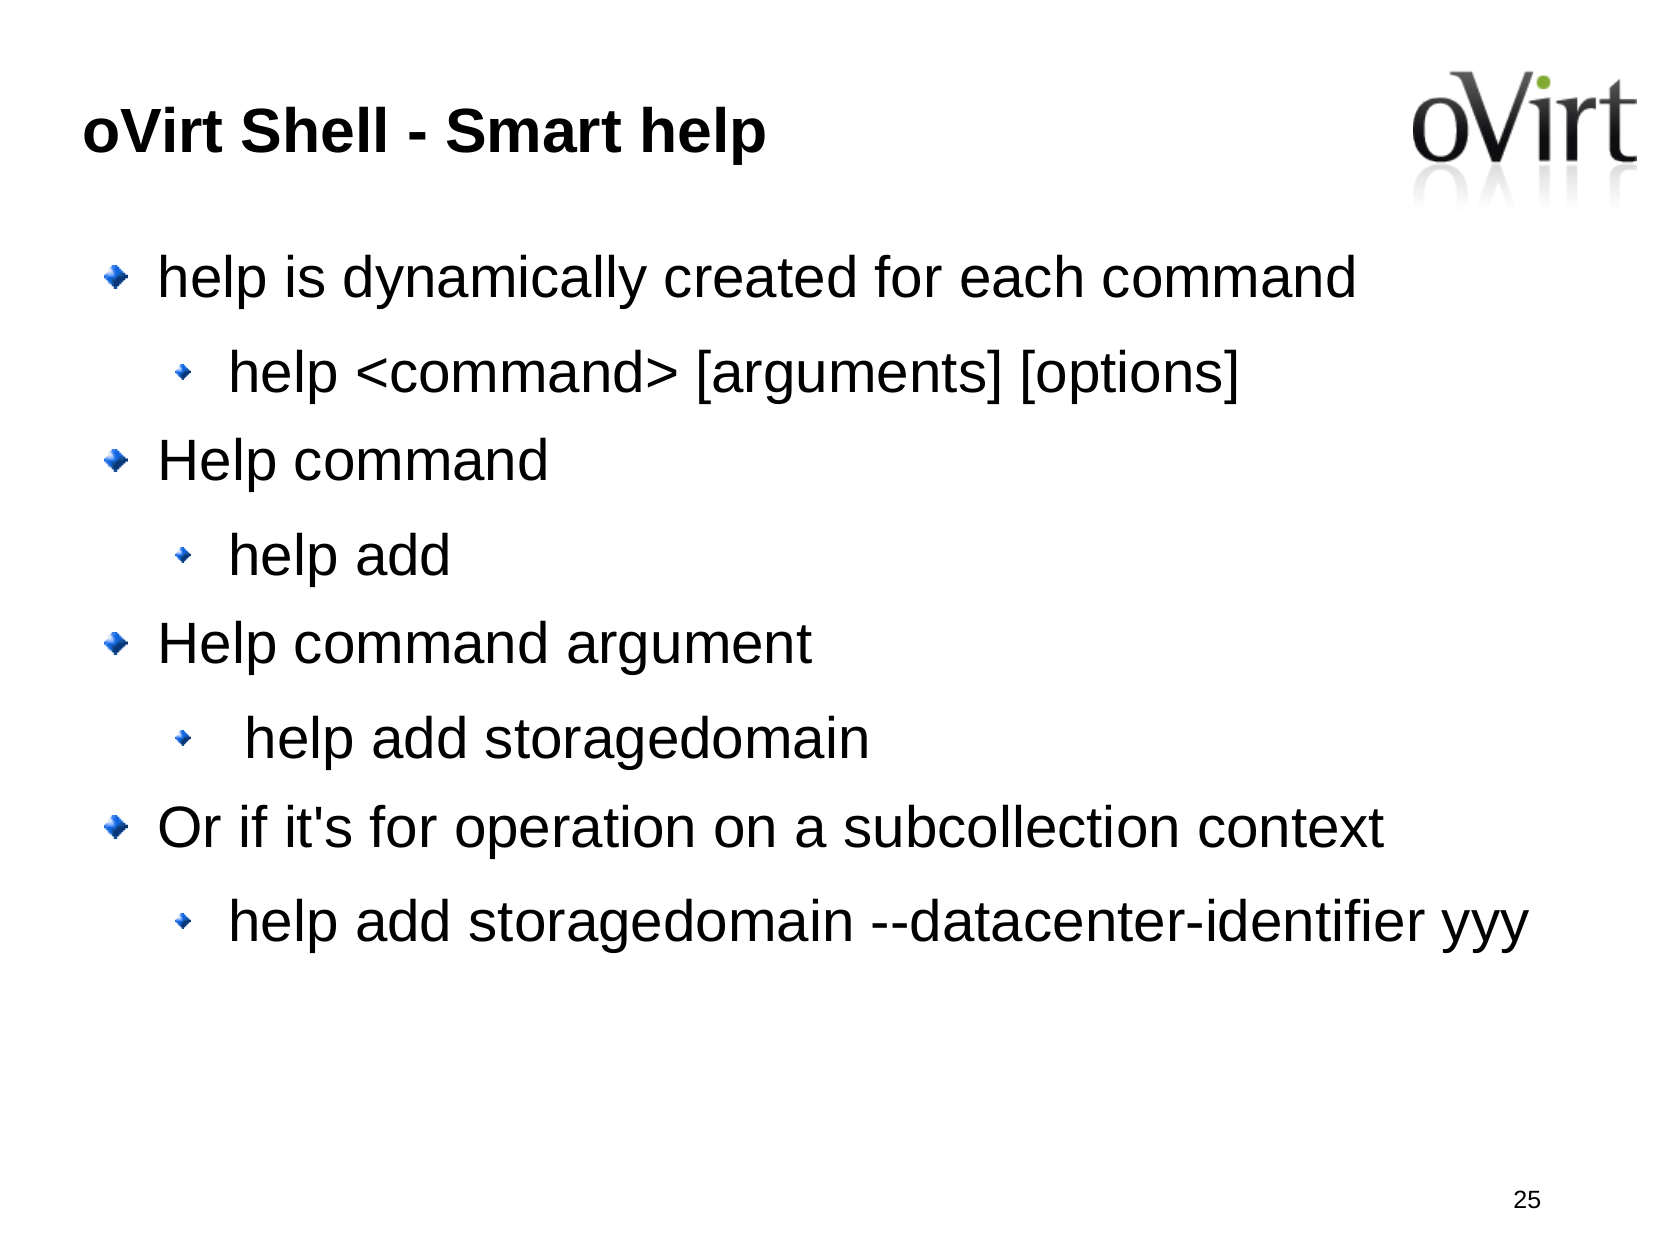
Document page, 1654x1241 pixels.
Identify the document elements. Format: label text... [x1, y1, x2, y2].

title oVirt Shell - Smart help [82, 37, 1303, 226]
picture [1413, 63, 1637, 212]
list help is dynamically created for each command help <command> [arguments] [options] Help command help add Help command argument help add storagedomain Or if it's for operation on a subcollection context help add storagedomain --datacenter-identifier yyy [86, 244, 1576, 1039]
